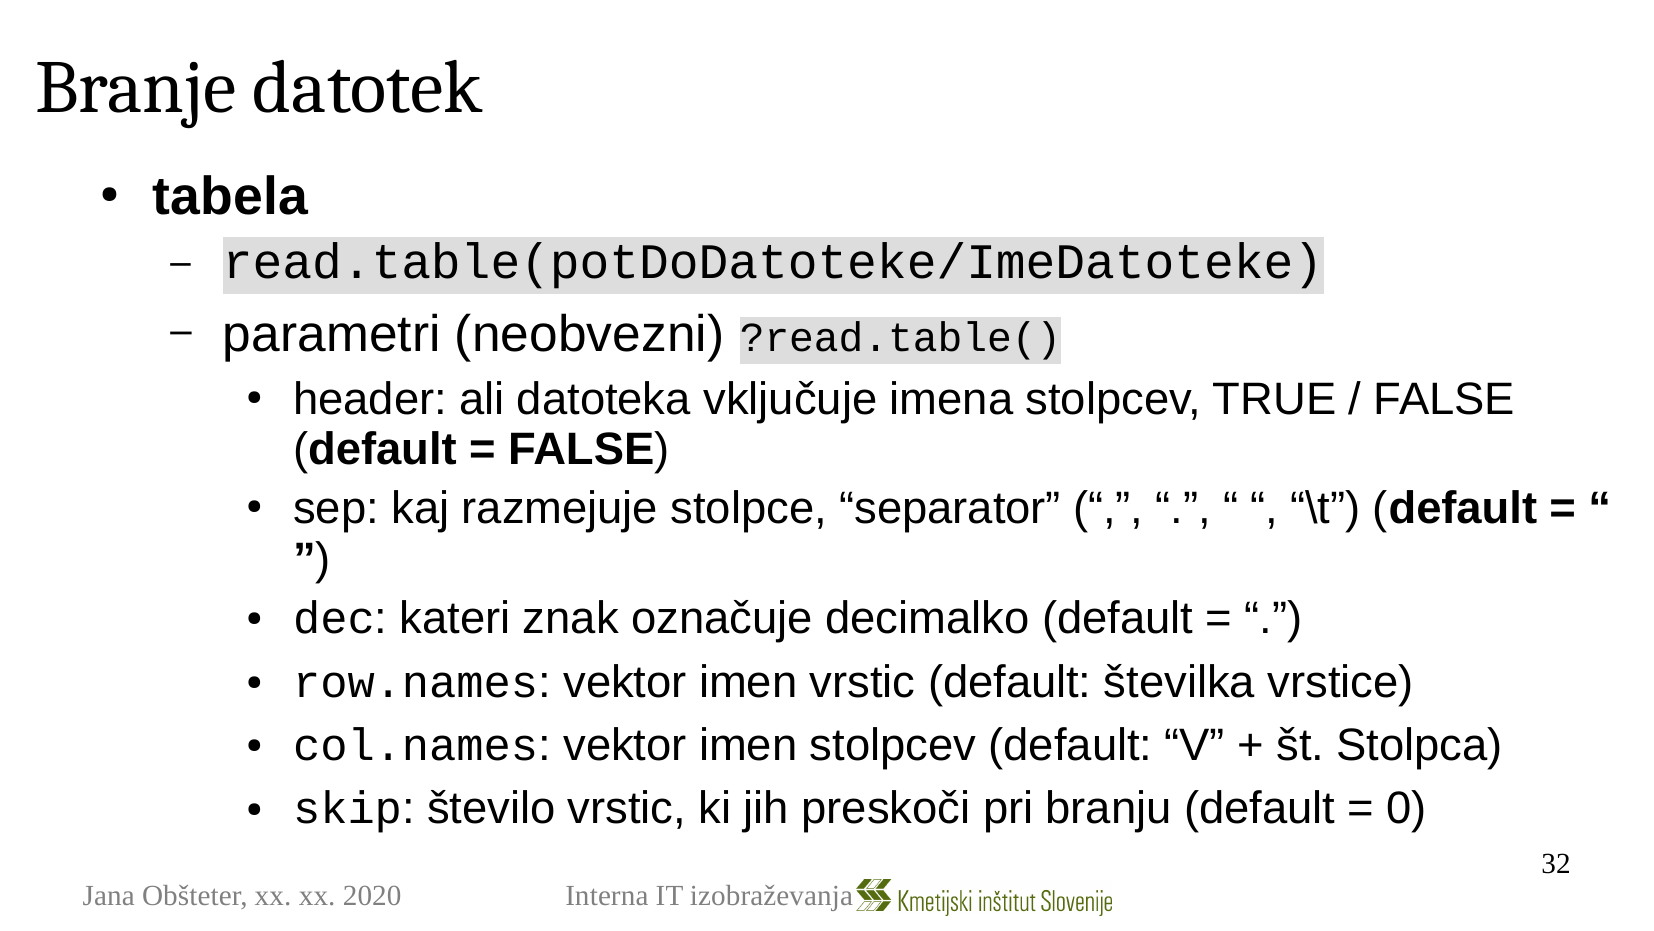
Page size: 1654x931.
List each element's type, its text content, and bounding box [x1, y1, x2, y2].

list tabela read.table(potDoDatoteke/ImeDatoteke) parametri (neobvezni) ?read.table() header: ali datoteka vključuje imena stolpcev, TRUE / FALSE (default = FALSE) sep: kaj razmejuje stolpce, “separator” (“,”, “.”, “ “, “\t”) (default = “ ”) dec: kateri znak označuje decimalko (default = “.”) row.names: vektor imen vrstic (default: številka vrstice) col.names: vektor imen stolpcev (default: “V” + št. Stolpca) skip: število vrstic, ki jih preskoči pri branju (default = 0) [82, 165, 1630, 839]
picture [856, 879, 1112, 916]
title Branje datotek [35, 21, 1524, 154]
